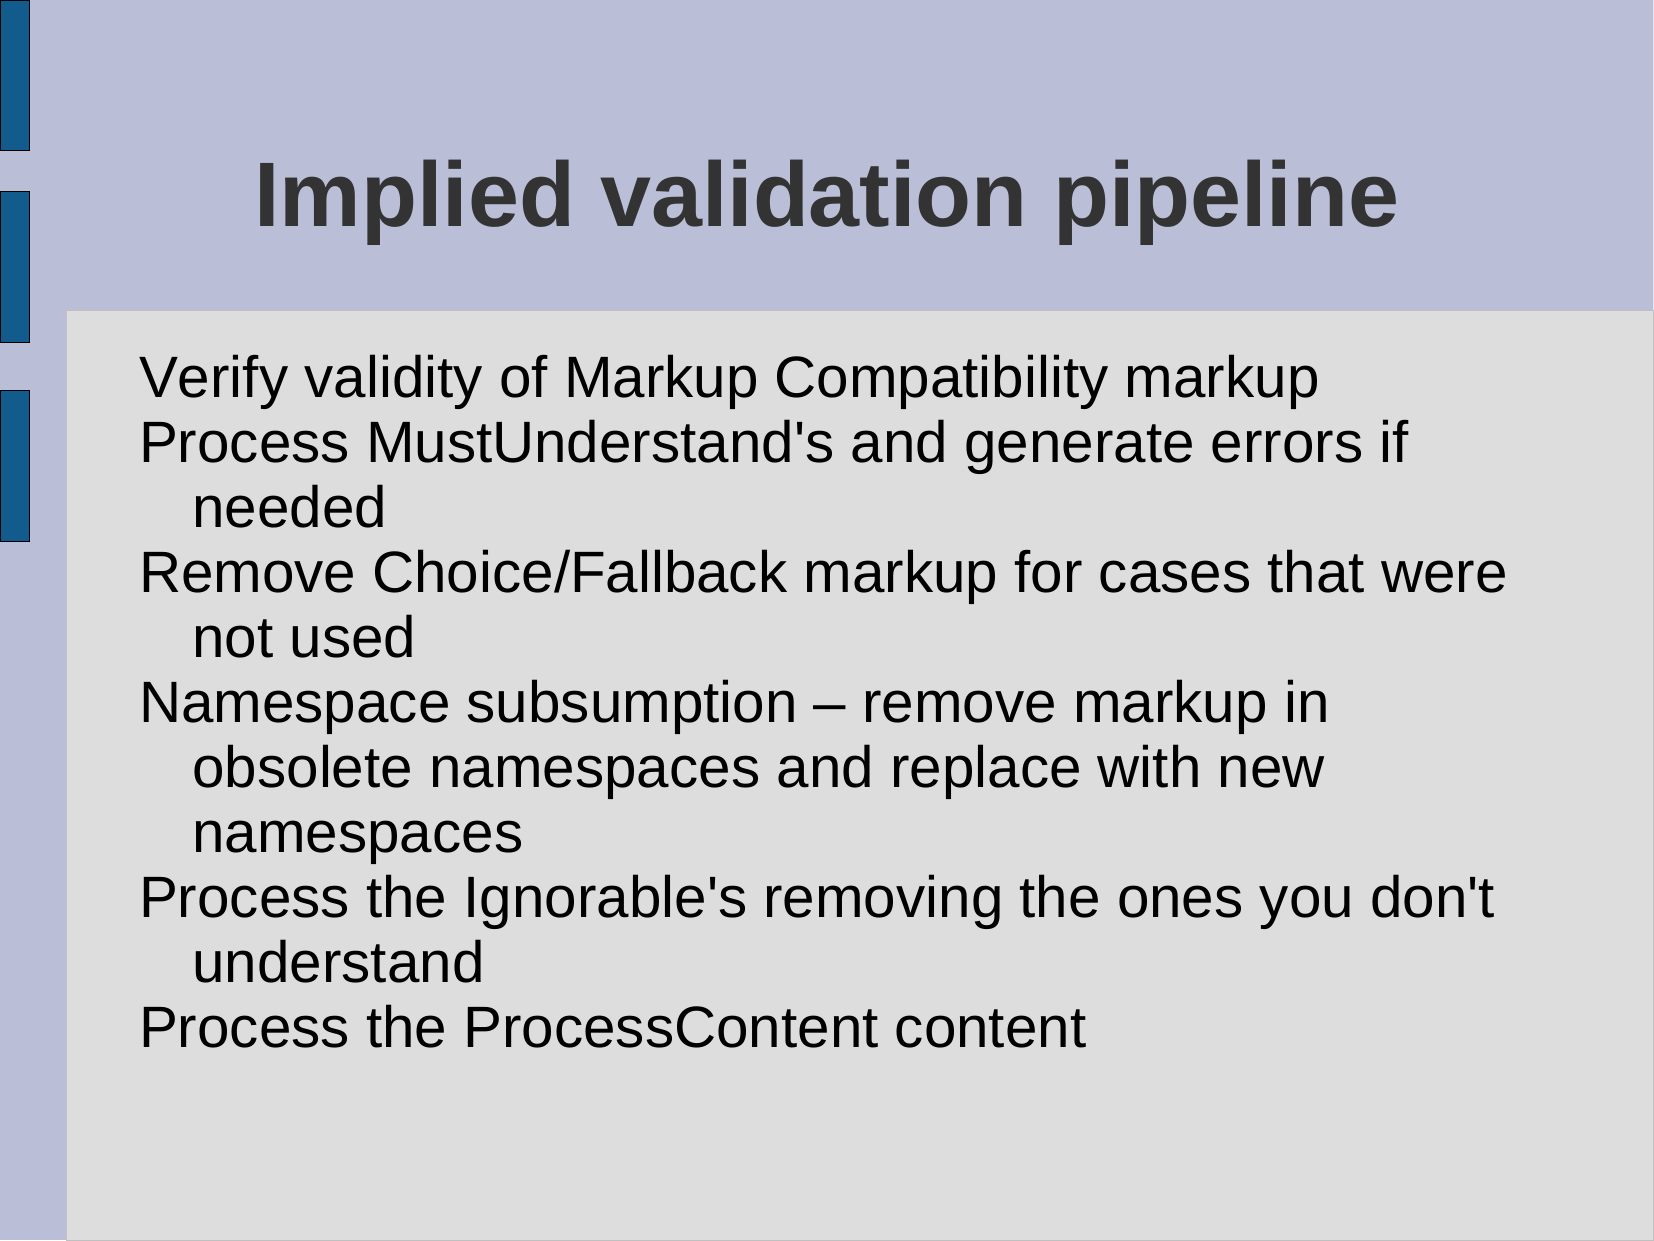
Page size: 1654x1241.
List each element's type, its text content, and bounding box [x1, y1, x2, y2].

title Implied validation pipeline [121, 91, 1534, 299]
list Verify validity of Markup Compatibility markup Process MustUnderstand's and generate errors if needed Remove Choice/Fallback markup for cases that were not used Namespace subsumption – remove markup in obsolete namespaces and replace with new namespaces Process the Ignorable's removing the ones you don't understand Process the ProcessContent content [121, 344, 1534, 1127]
